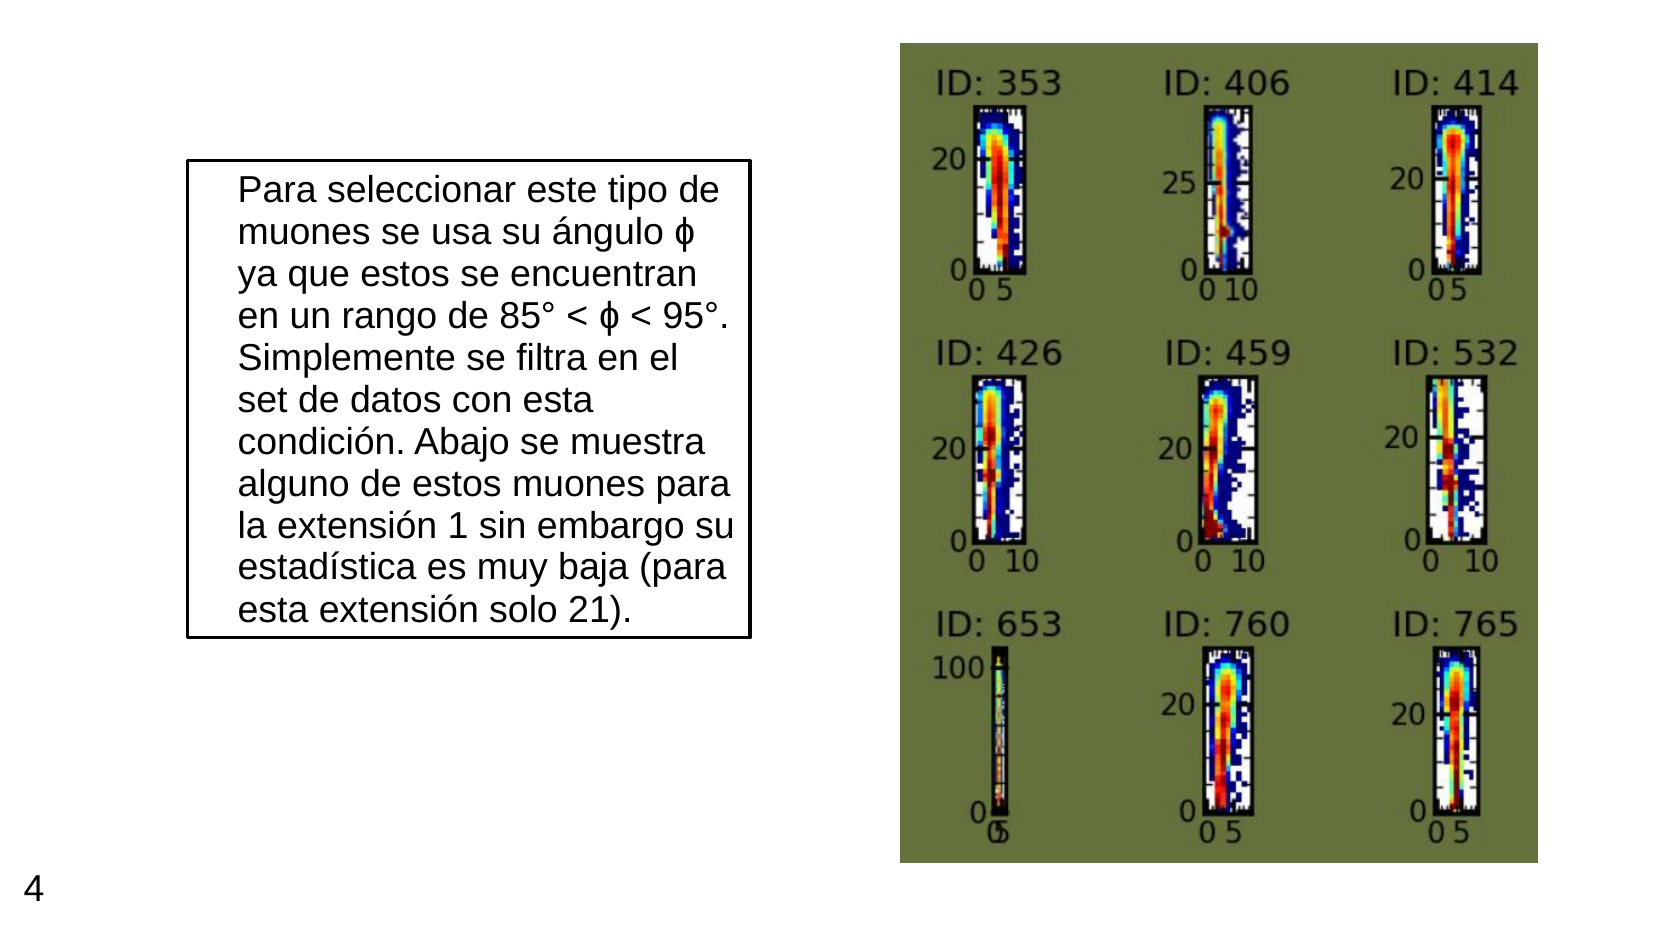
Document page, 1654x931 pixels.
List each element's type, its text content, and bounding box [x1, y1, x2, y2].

picture [900, 43, 1538, 863]
text_box Para seleccionar este tipo de muones se usa su ángulo ɸ ya que estos se encuentran en un rango de 85° < ɸ < 95°. Simplemente se filtra en el set de datos con esta condición. Abajo se muestra alguno de estos muones para la extensión 1 sin embargo su estadística es muy baja (para esta extensión solo 21). [187, 160, 751, 638]
text_box <number> [8, 860, 638, 931]
